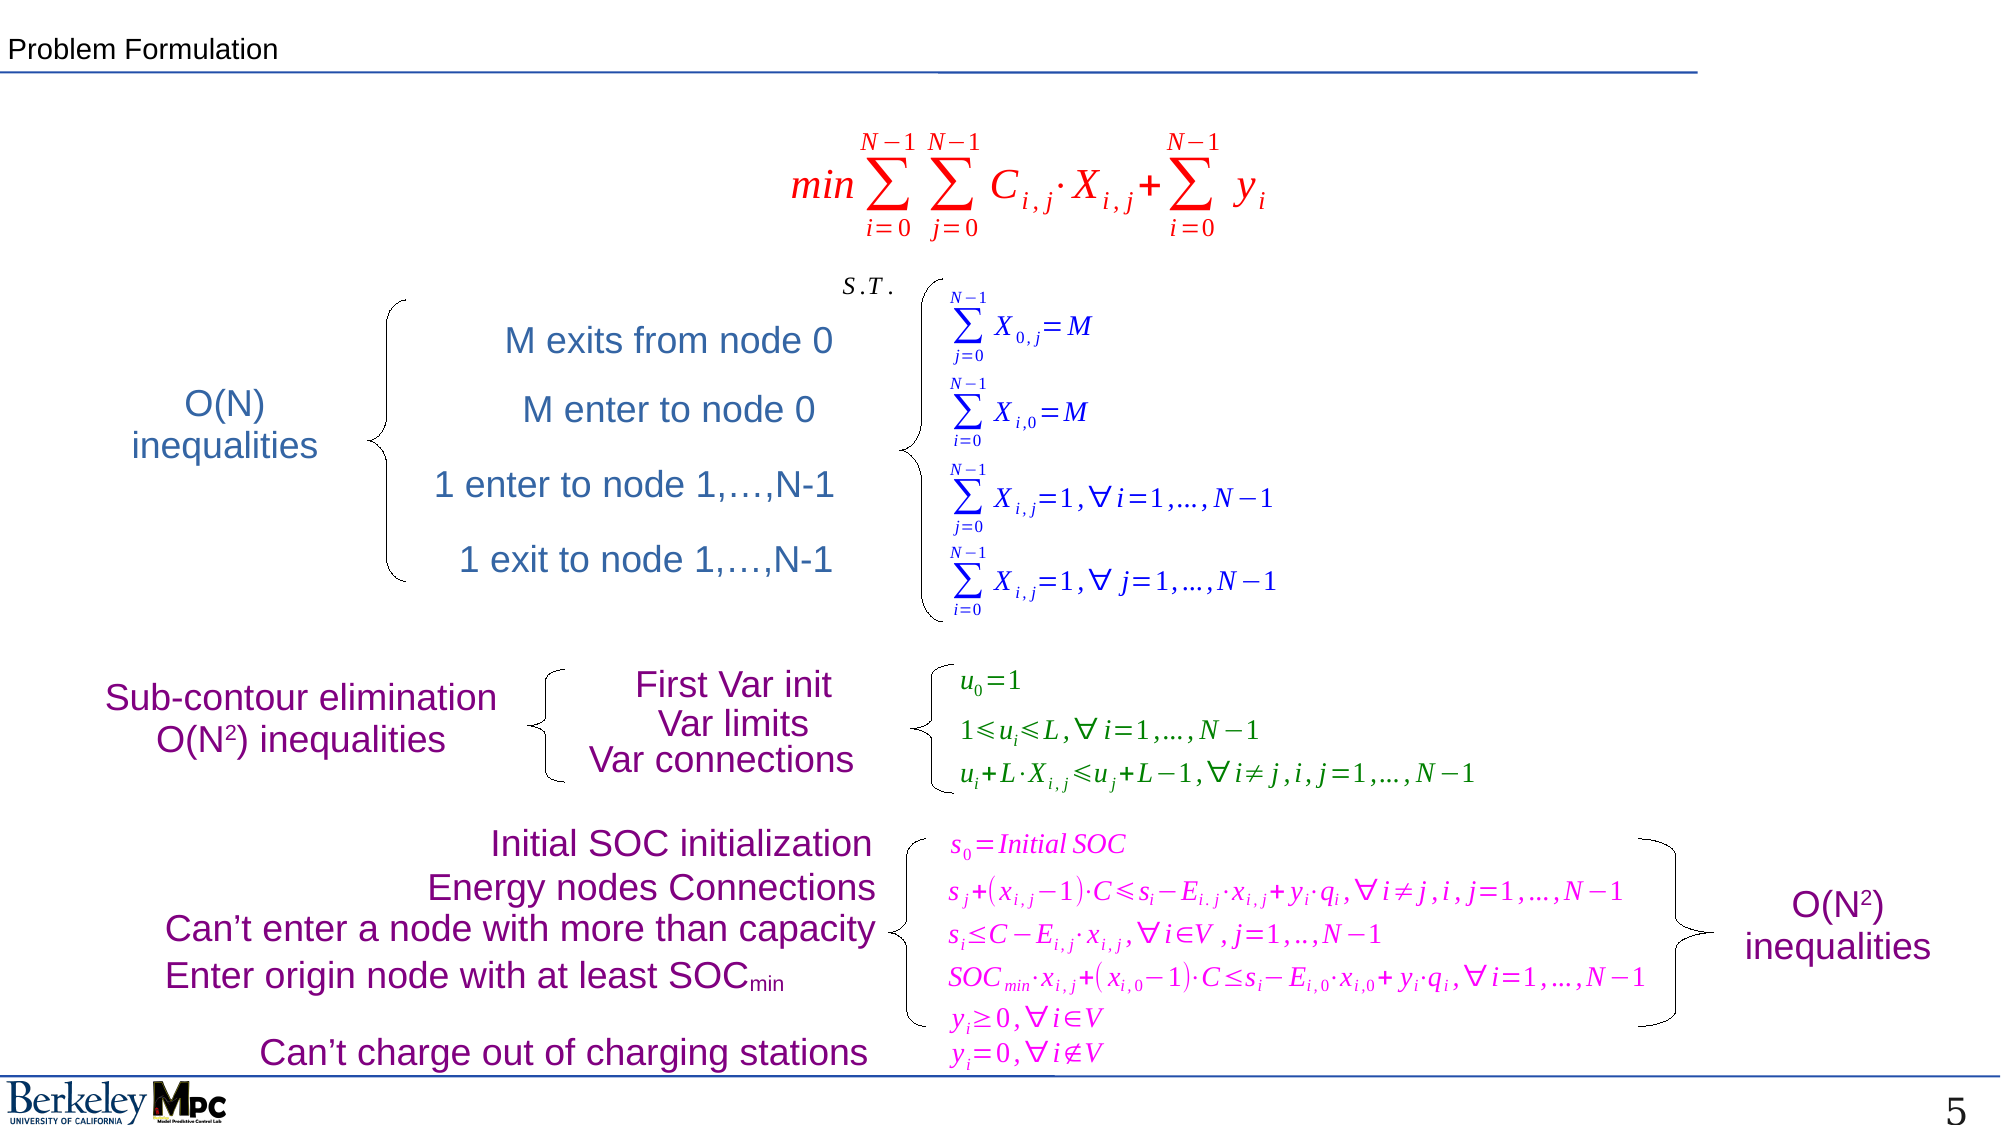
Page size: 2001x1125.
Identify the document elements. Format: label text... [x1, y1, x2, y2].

chart [953, 714, 1267, 751]
text_box Initial SOC initialization [475, 815, 889, 858]
text_box Var connections [552, 731, 891, 788]
text_box Can’t charge out of charging stations [244, 1024, 920, 1090]
chart [942, 459, 1280, 536]
chart [942, 542, 1285, 620]
text_box Enter origin node with at least SOCmin [150, 947, 901, 1013]
text_box M enter to node 0 [481, 380, 857, 438]
chart [953, 757, 1482, 793]
chart [836, 272, 901, 300]
text_box First Var init [564, 656, 903, 695]
text_box 1 enter to node 1,…,N-1 [412, 456, 857, 520]
text_box Sub-contour elimination O(N2) inequalities [71, 669, 532, 788]
chart [942, 373, 1097, 451]
text_box 1 exit to node 1,…,N-1 [430, 531, 863, 595]
chart [941, 1002, 1113, 1074]
chart [942, 287, 1101, 365]
chart [941, 959, 1653, 997]
text_box Var limits [564, 695, 903, 753]
text_box M exits from node 0 [481, 312, 857, 370]
text_box O(N) inequalities [75, 375, 376, 474]
chart [943, 828, 1134, 864]
chart [941, 873, 1631, 911]
picture [0, 1072, 226, 1125]
text_box O(N2) inequalities [1688, 876, 1989, 976]
chart [941, 918, 1390, 955]
title Problem Formulation [7, 7, 1930, 92]
text_box Energy nodes Connections [412, 858, 901, 900]
text_box Can’t enter a node with more than capacity [150, 900, 901, 947]
chart [779, 126, 1276, 242]
chart [953, 664, 1029, 701]
